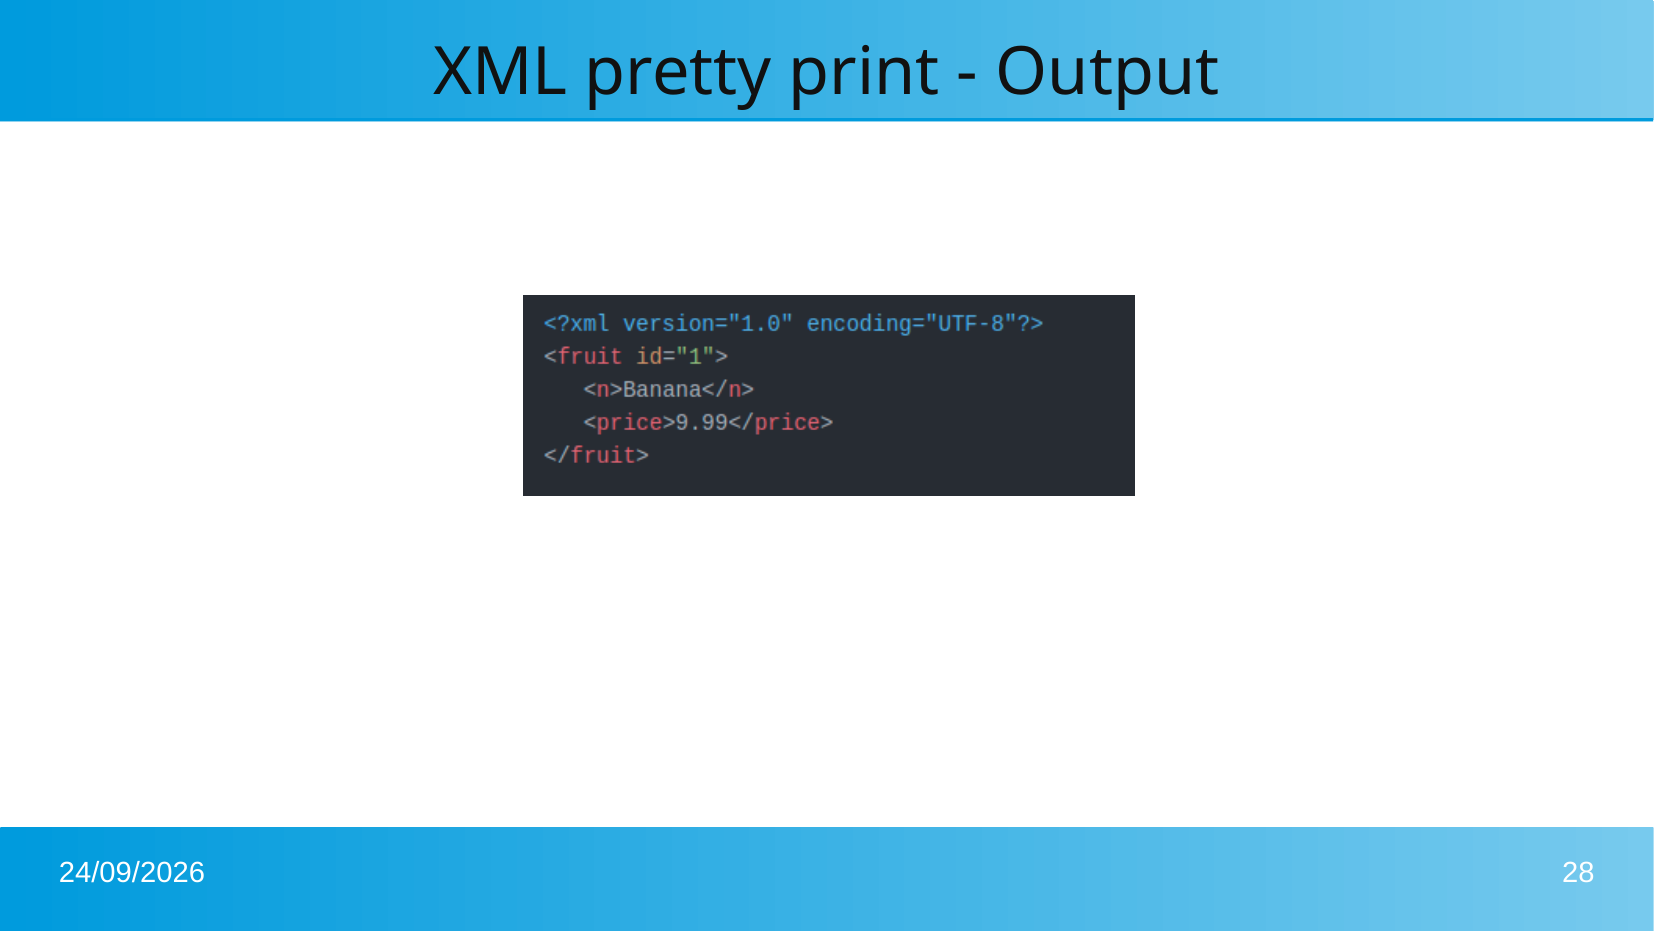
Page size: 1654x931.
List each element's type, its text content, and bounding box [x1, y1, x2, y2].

picture [523, 295, 1135, 496]
title XML pretty print - Output [59, 29, 1595, 108]
